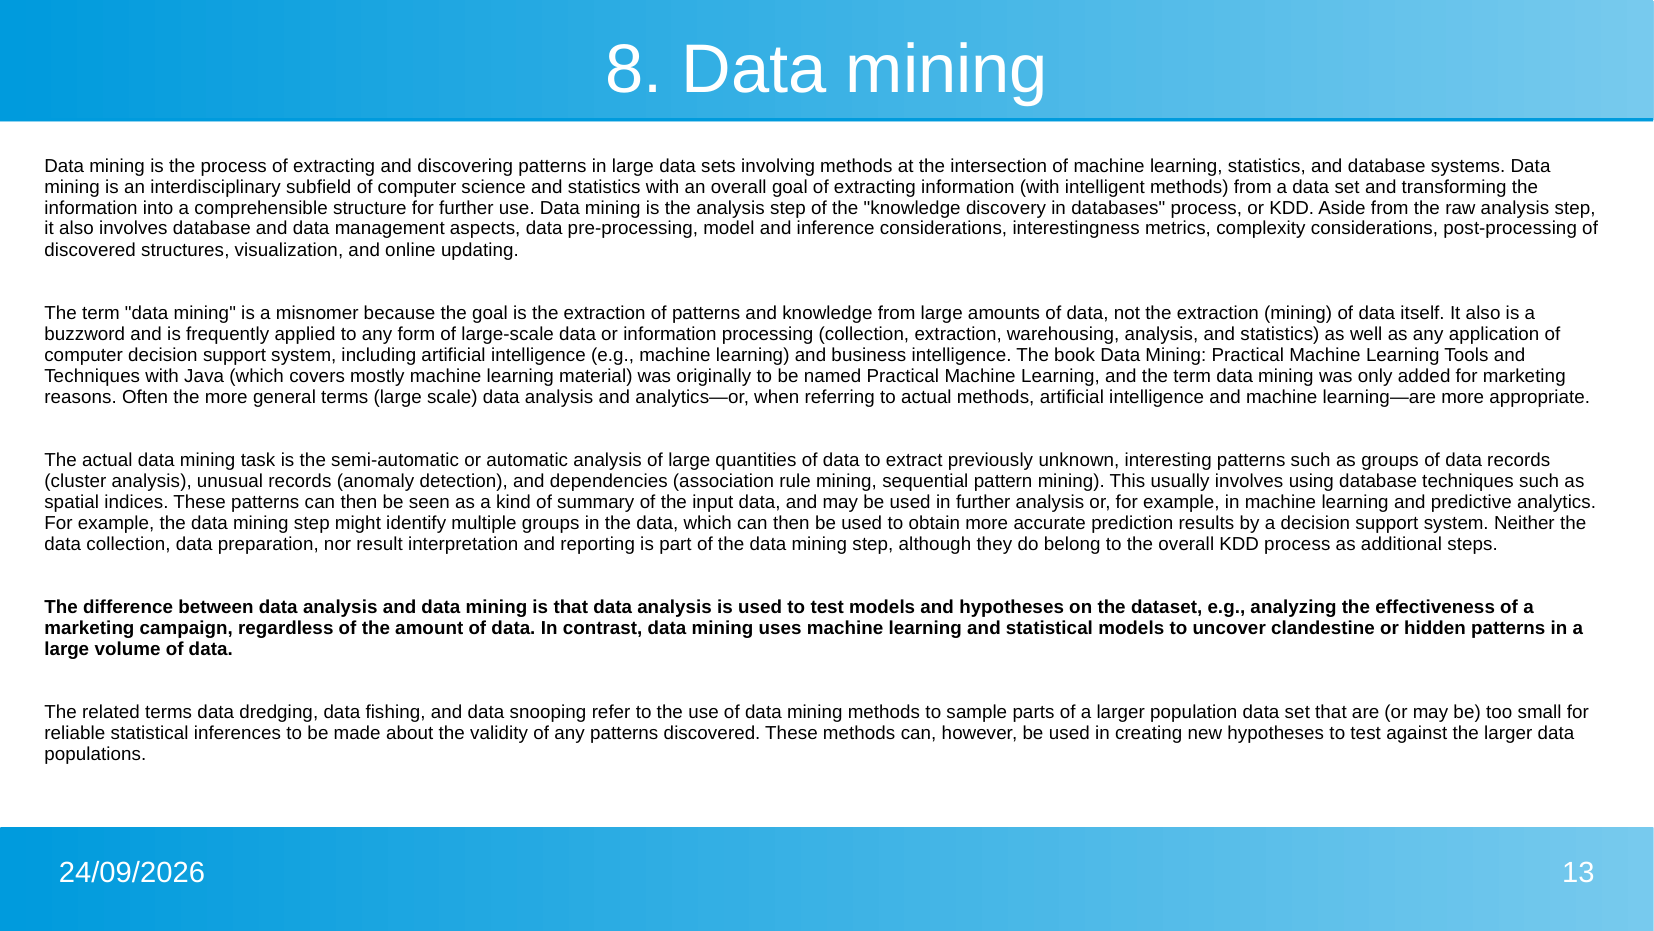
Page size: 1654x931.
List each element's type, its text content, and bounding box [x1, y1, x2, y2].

text_box Data mining is the process of extracting and discovering patterns in large data sets involving methods at the intersection of machine learning, statistics, and database systems. Data mining is an interdisciplinary subfield of computer science and statistics with an overall goal of extracting information (with intelligent methods) from a data set and transforming the information into a comprehensible structure for further use. Data mining is the analysis step of the "knowledge discovery in databases" process, or KDD. Aside from the raw analysis step, it also involves database and data management aspects, data pre-processing, model and inference considerations, interestingness metrics, complexity considerations, post-processing of discovered structures, visualization, and online updating. The term "data mining" is a misnomer because the goal is the extraction of patterns and knowledge from large amounts of data, not the extraction (mining) of data itself. It also is a buzzword and is frequently applied to any form of large-scale data or information processing (collection, extraction, warehousing, analysis, and statistics) as well as any application of computer decision support system, including artificial intelligence (e.g., machine learning) and business intelligence. The book Data Mining: Practical Machine Learning Tools and Techniques with Java (which covers mostly machine learning material) was originally to be named Practical Machine Learning, and the term data mining was only added for marketing reasons. Often the more general terms (large scale) data analysis and analytics—or, when referring to actual methods, artificial intelligence and machine learning—are more appropriate. The actual data mining task is the semi-automatic or automatic analysis of large quantities of data to extract previously unknown, interesting patterns such as groups of data records (cluster analysis), unusual records (anomaly detection), and dependencies (association rule mining, sequential pattern mining). This usually involves using database techniques such as spatial indices. These patterns can then be seen as a kind of summary of the input data, and may be used in further analysis or, for example, in machine learning and predictive analytics. For example, the data mining step might identify multiple groups in the data, which can then be used to obtain more accurate prediction results by a decision support system. Neither the data collection, data preparation, nor result interpretation and reporting is part of the data mining step, although they do belong to the overall KDD process as additional steps. The difference between data analysis and data mining is that data analysis is used to test models and hypotheses on the dataset, e.g., analyzing the effectiveness of a marketing campaign, regardless of the amount of data. In contrast, data mining uses machine learning and statistical models to uncover clandestine or hidden patterns in a large volume of data. The related terms data dredging, data fishing, and data snooping refer to the use of data mining methods to sample parts of a larger population data set that are (or may be) too small for reliable statistical inferences to be made about the validity of any patterns discovered. These methods can, however, be used in creating new hypotheses to test against the larger data populations. [29, 147, 1625, 772]
title 8. Data mining [59, 29, 1595, 108]
